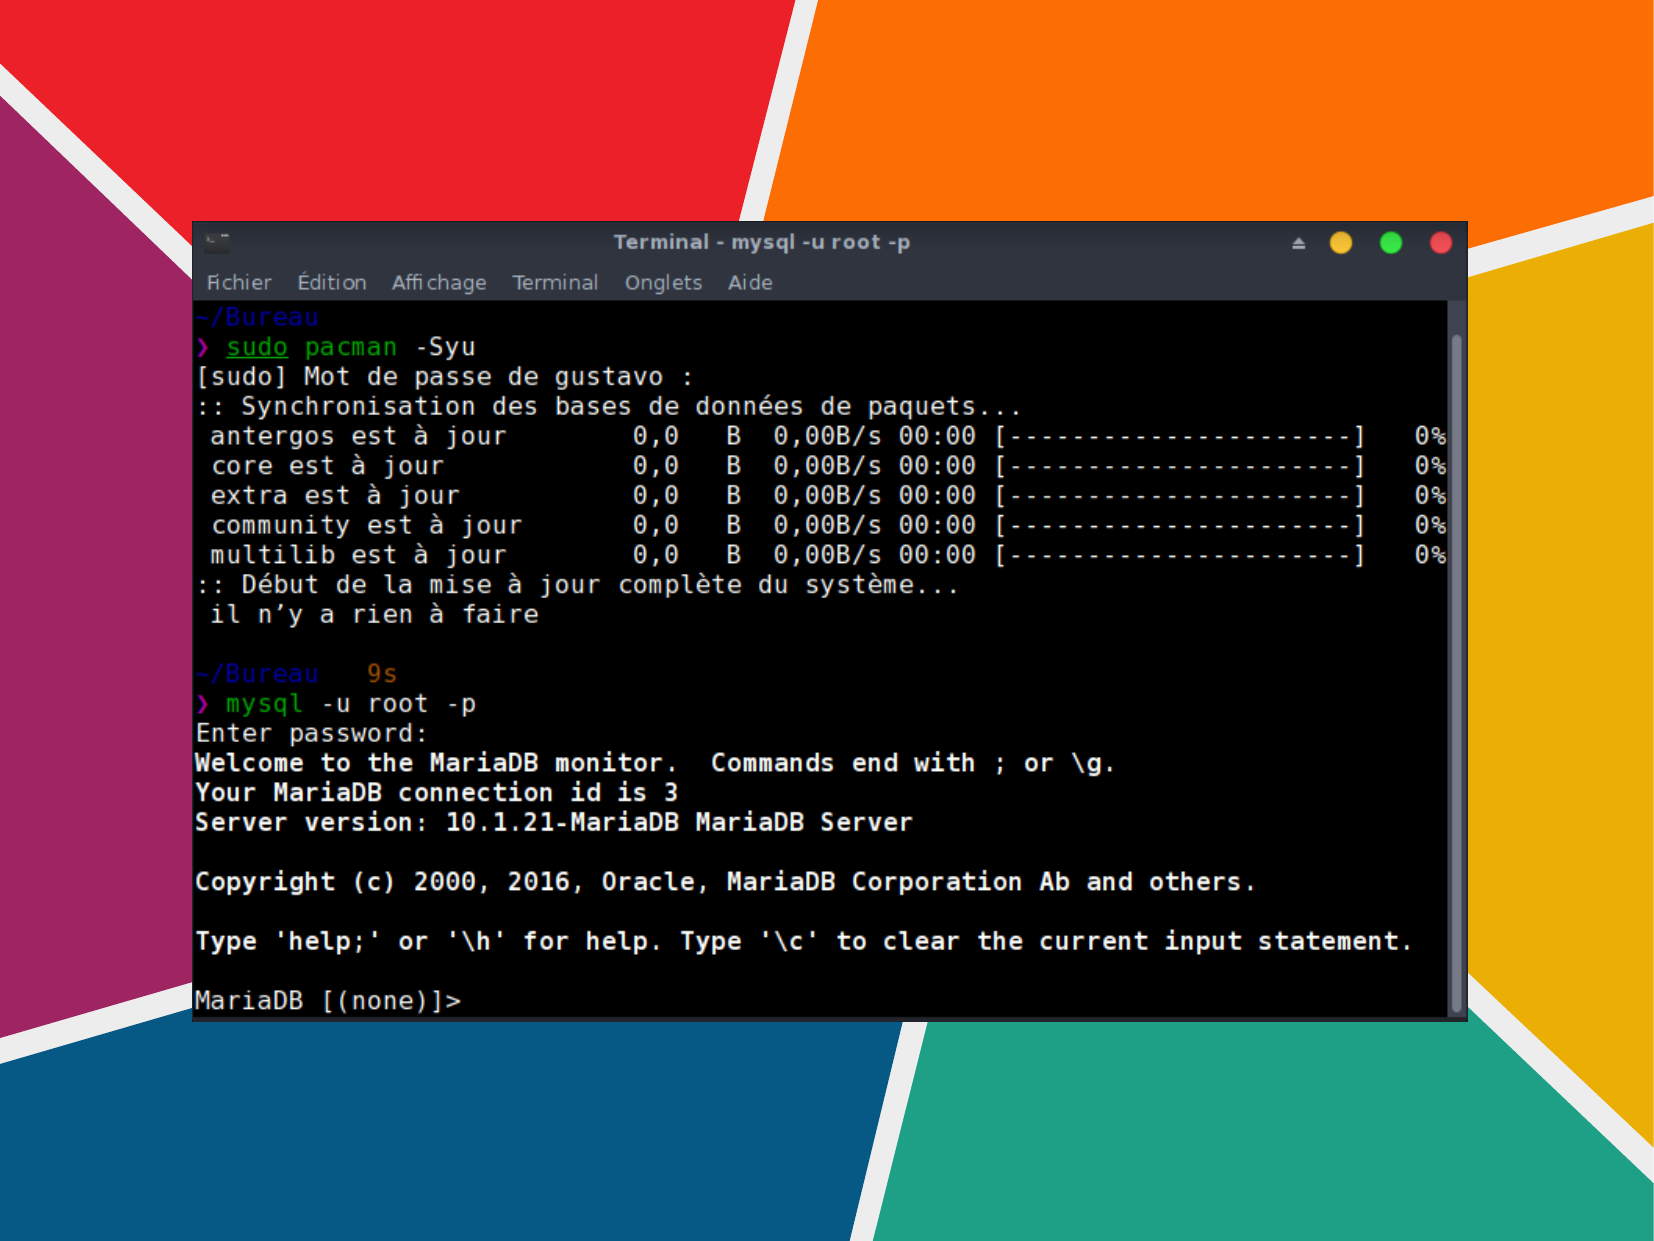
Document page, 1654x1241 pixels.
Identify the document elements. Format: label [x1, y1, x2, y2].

picture [192, 221, 1468, 1022]
